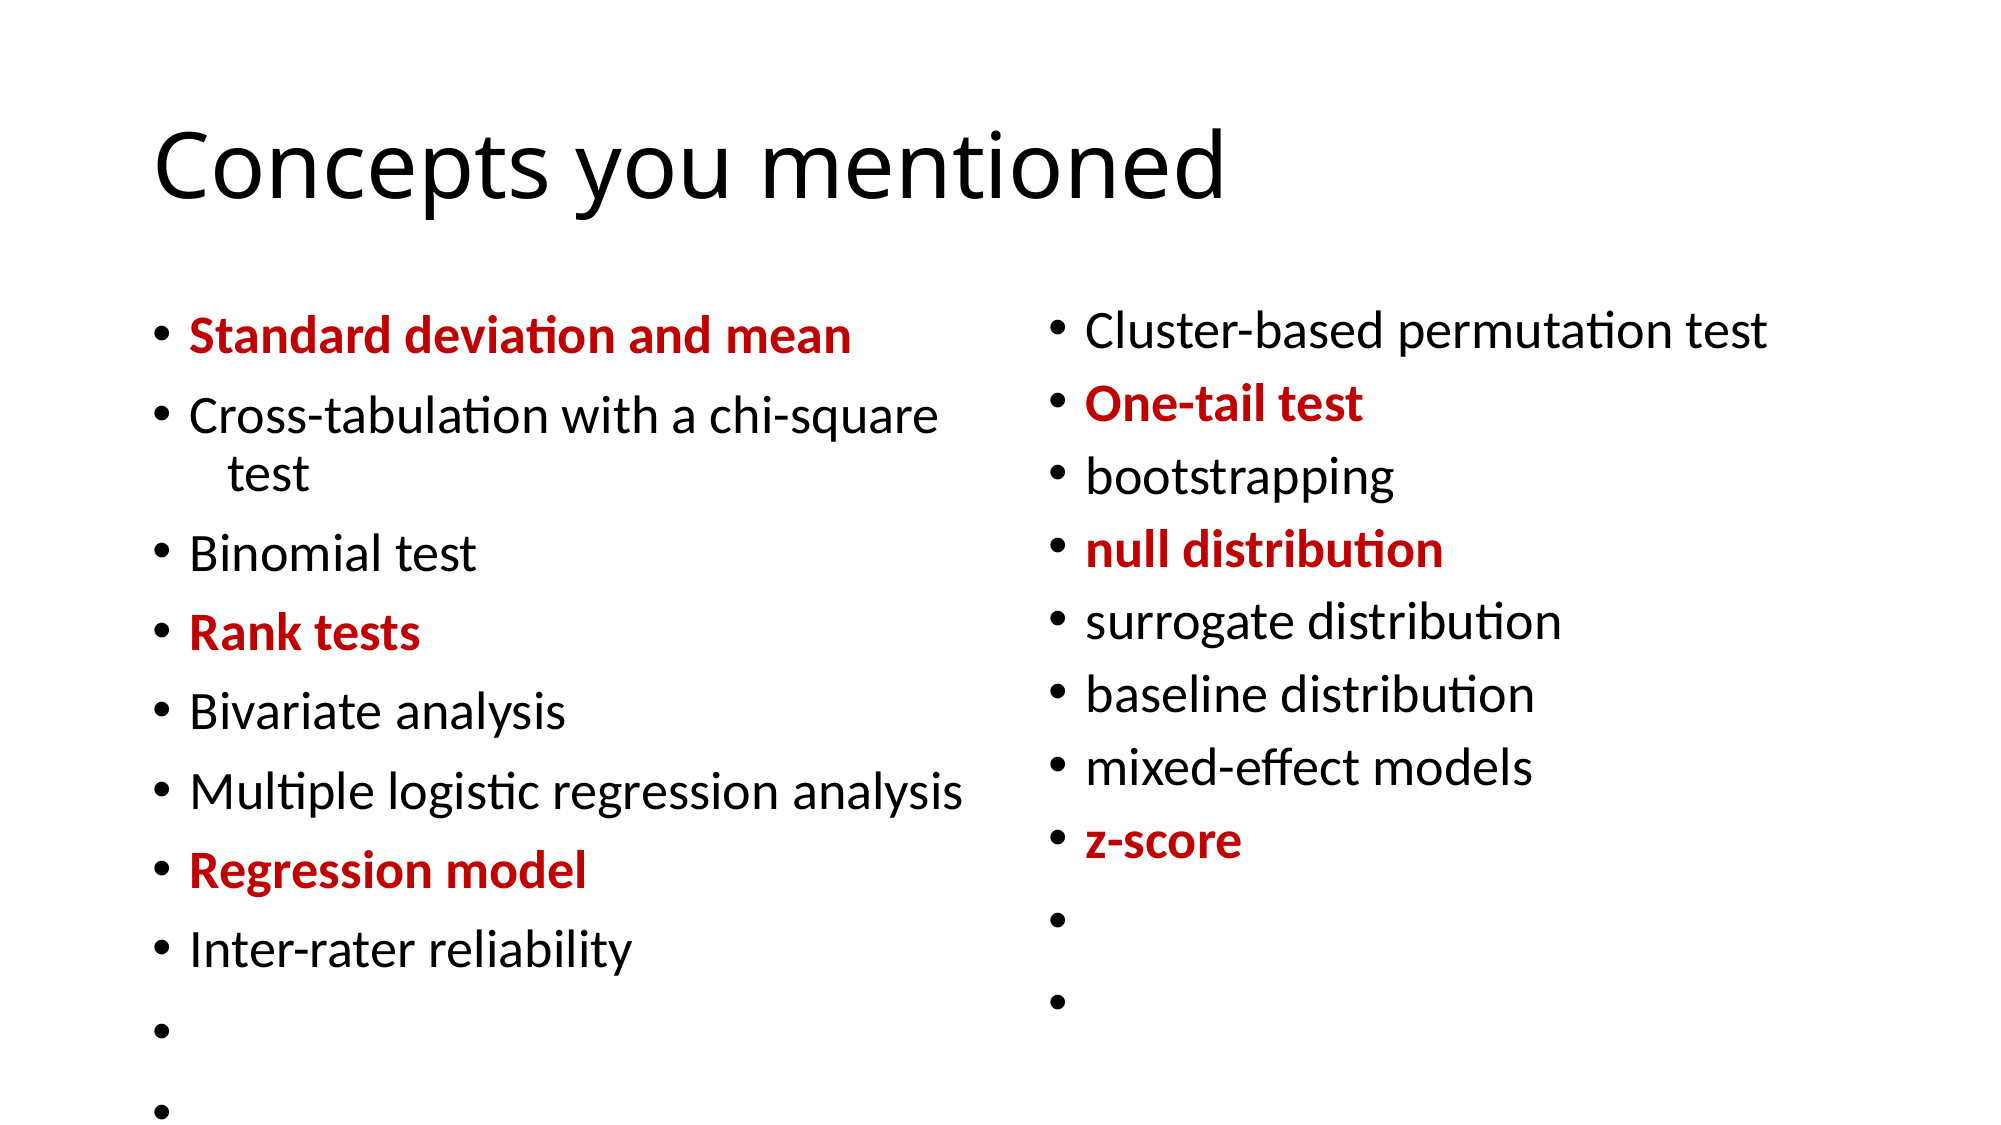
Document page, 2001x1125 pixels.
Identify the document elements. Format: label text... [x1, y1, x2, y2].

title Concepts you mentioned [137, 59, 1863, 278]
list Standard deviation and mean Cross-tabulation with a chi-square test Binomial test Rank tests Bivariate analysis Multiple logistic regression analysis Regression model Inter-rater reliability [137, 299, 1000, 1014]
text_box Cluster-based permutation test One-tail test bootstrapping null distribution surrogate distribution baseline distribution mixed-effect models z-score [1033, 299, 1840, 877]
